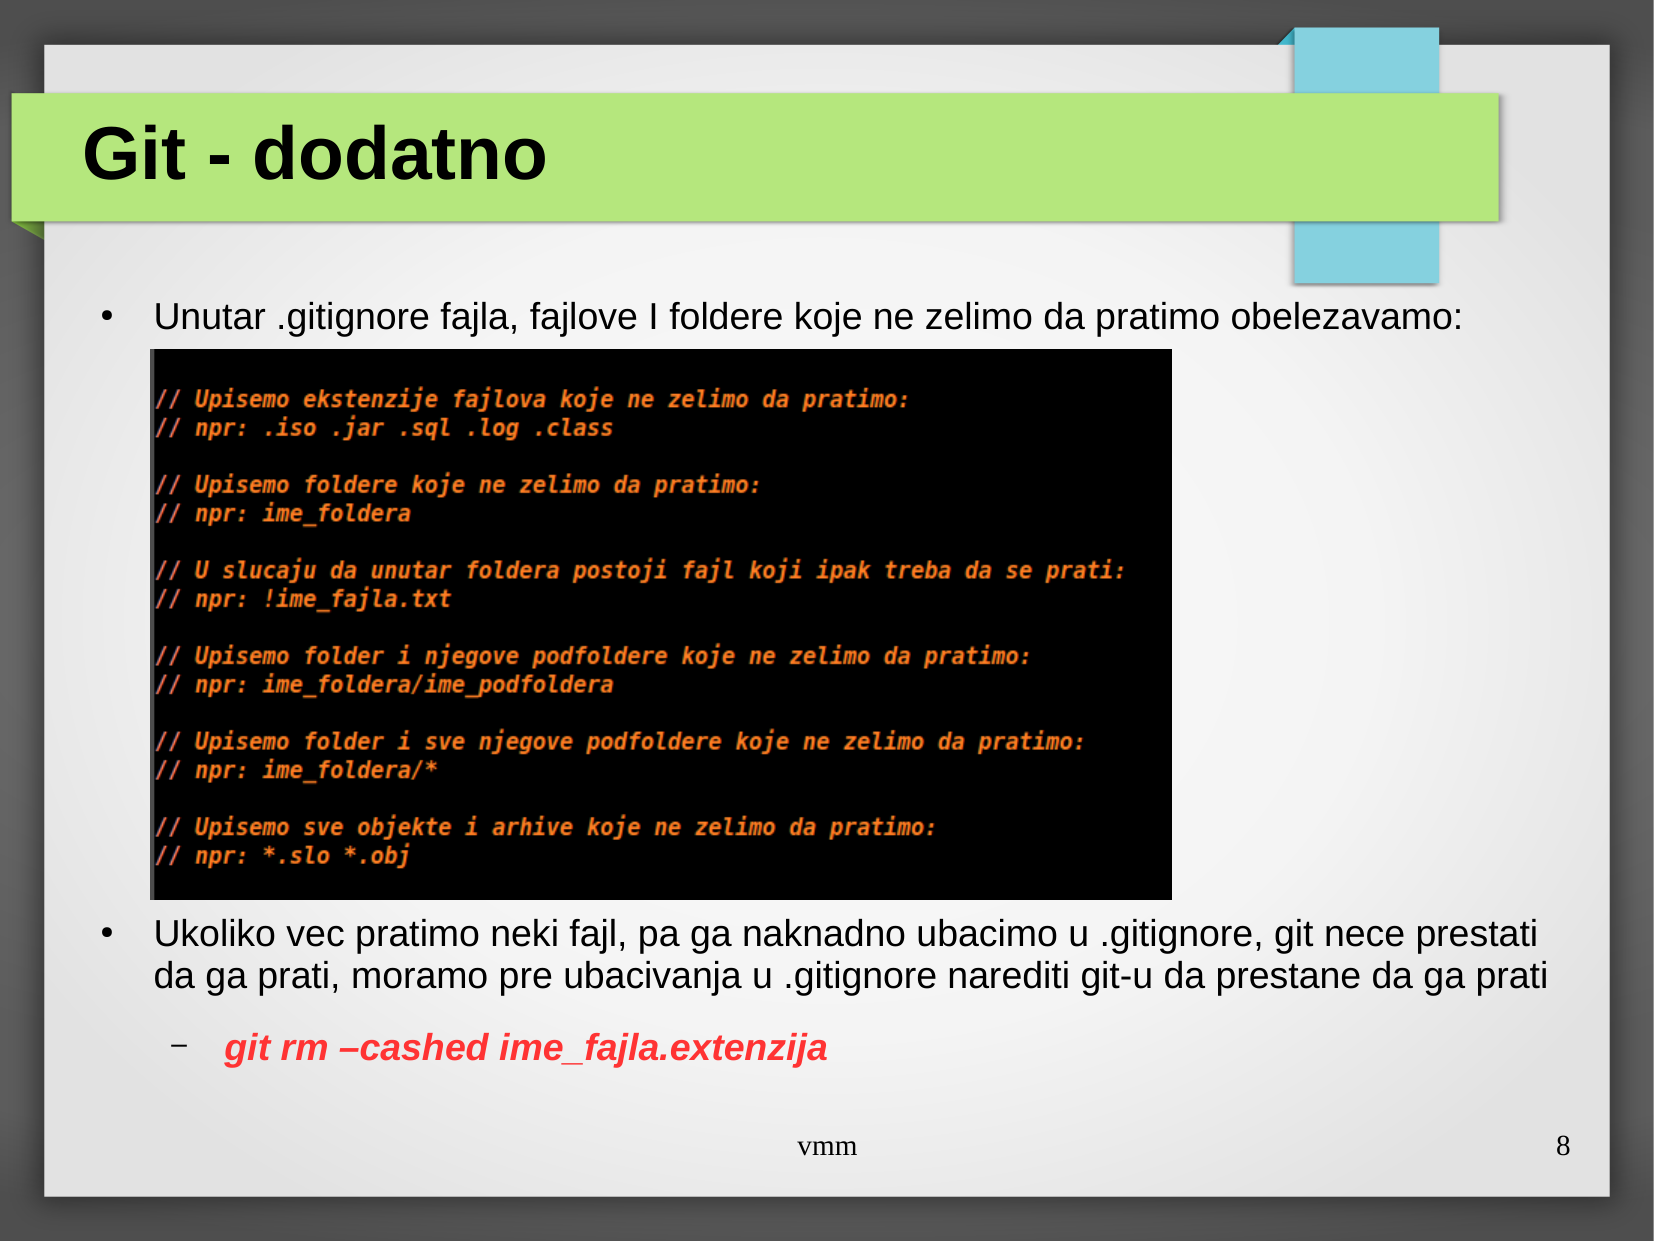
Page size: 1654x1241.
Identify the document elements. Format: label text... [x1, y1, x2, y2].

list Unutar .gitignore fajla, fajlove I foldere koje ne zelimo da pratimo obelezavamo: Ukoliko vec pratimo neki fajl, pa ga naknadno ubacimo u .gitignore, git nece prestati da ga prati, moramo pre ubacivanja u .gitignore narediti git-u da prestane da ga prati git rm –cashed ime_fajla.extenzija [82, 295, 1571, 1141]
picture [0, 0, 1654, 1241]
title Git - dodatno [82, 94, 1264, 213]
